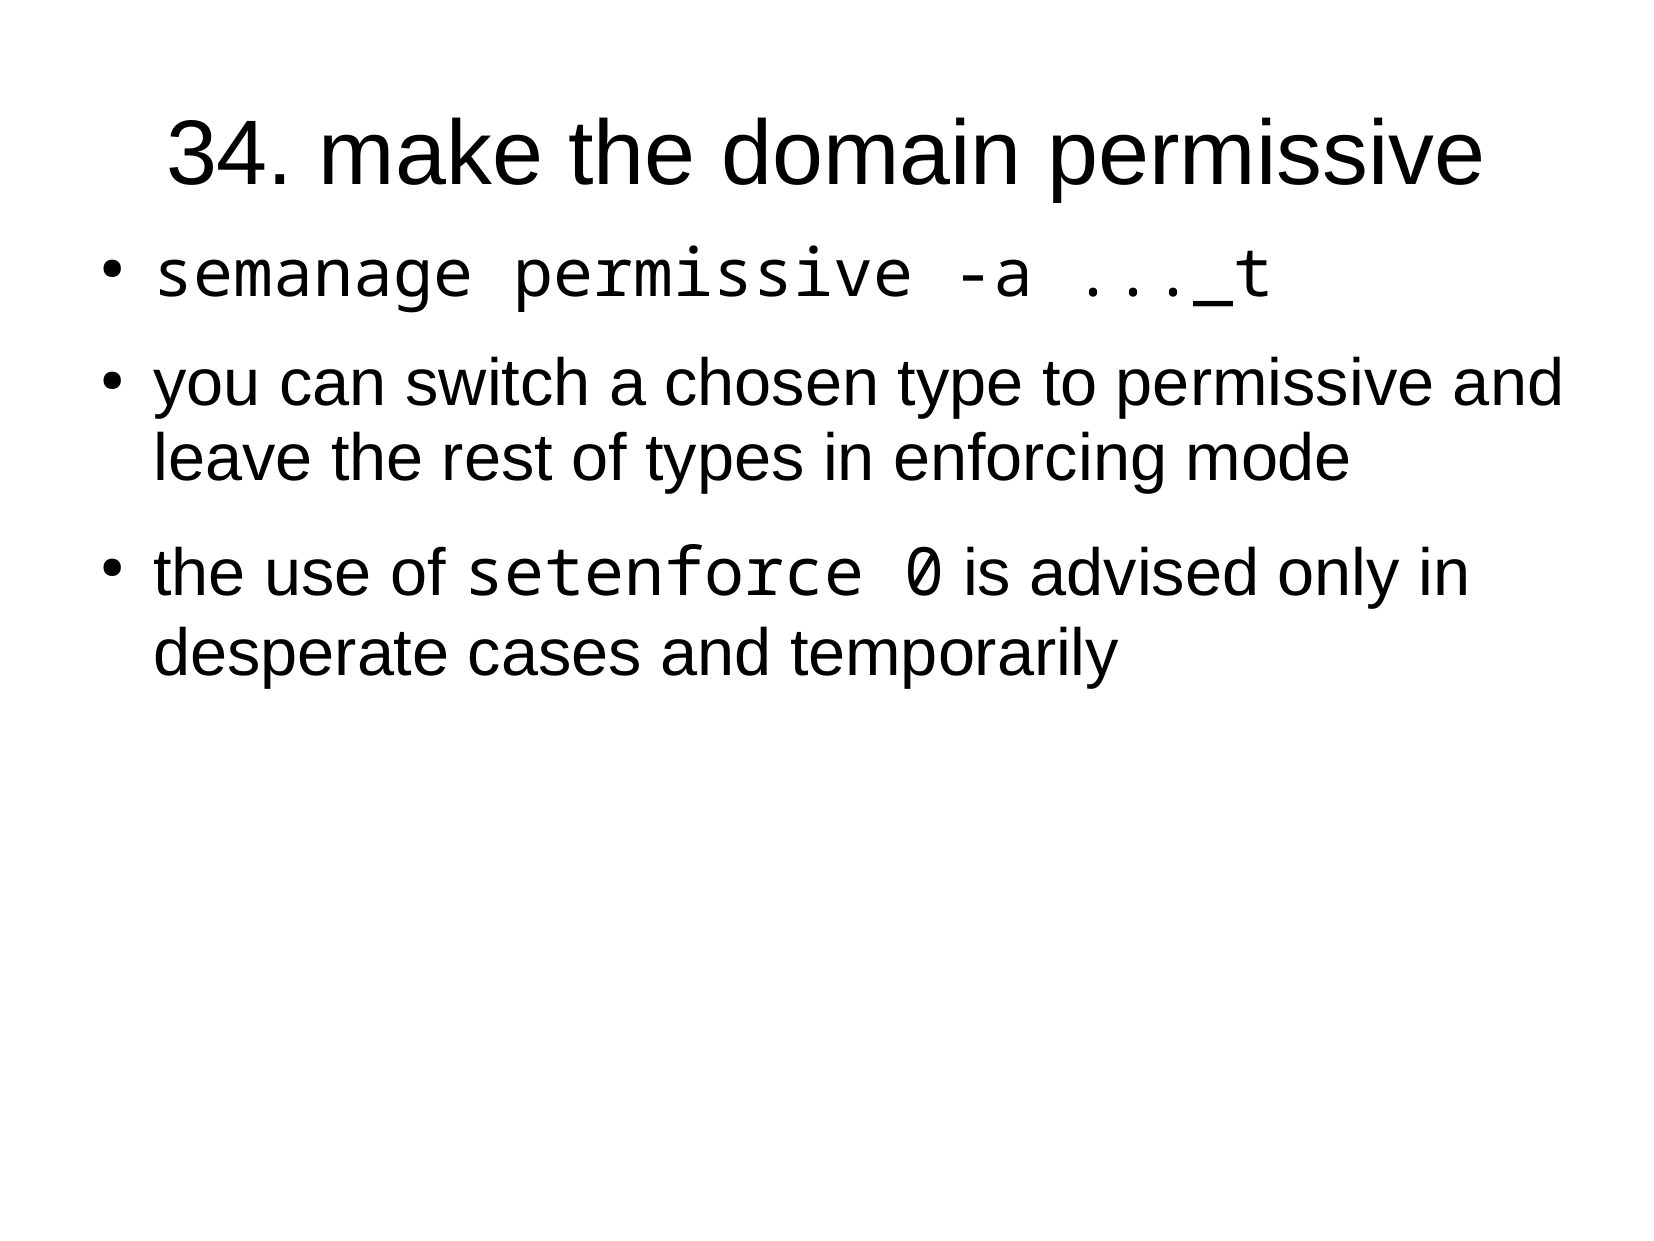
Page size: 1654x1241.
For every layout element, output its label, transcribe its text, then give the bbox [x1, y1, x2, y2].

list semanage permissive -a ..._t you can switch a chosen type to permissive and leave the rest of types in enforcing mode the use of setenforce 0 is advised only in desperate cases and temporarily [82, 225, 1571, 1111]
title 34. make the domain permissive [82, 49, 1571, 225]
